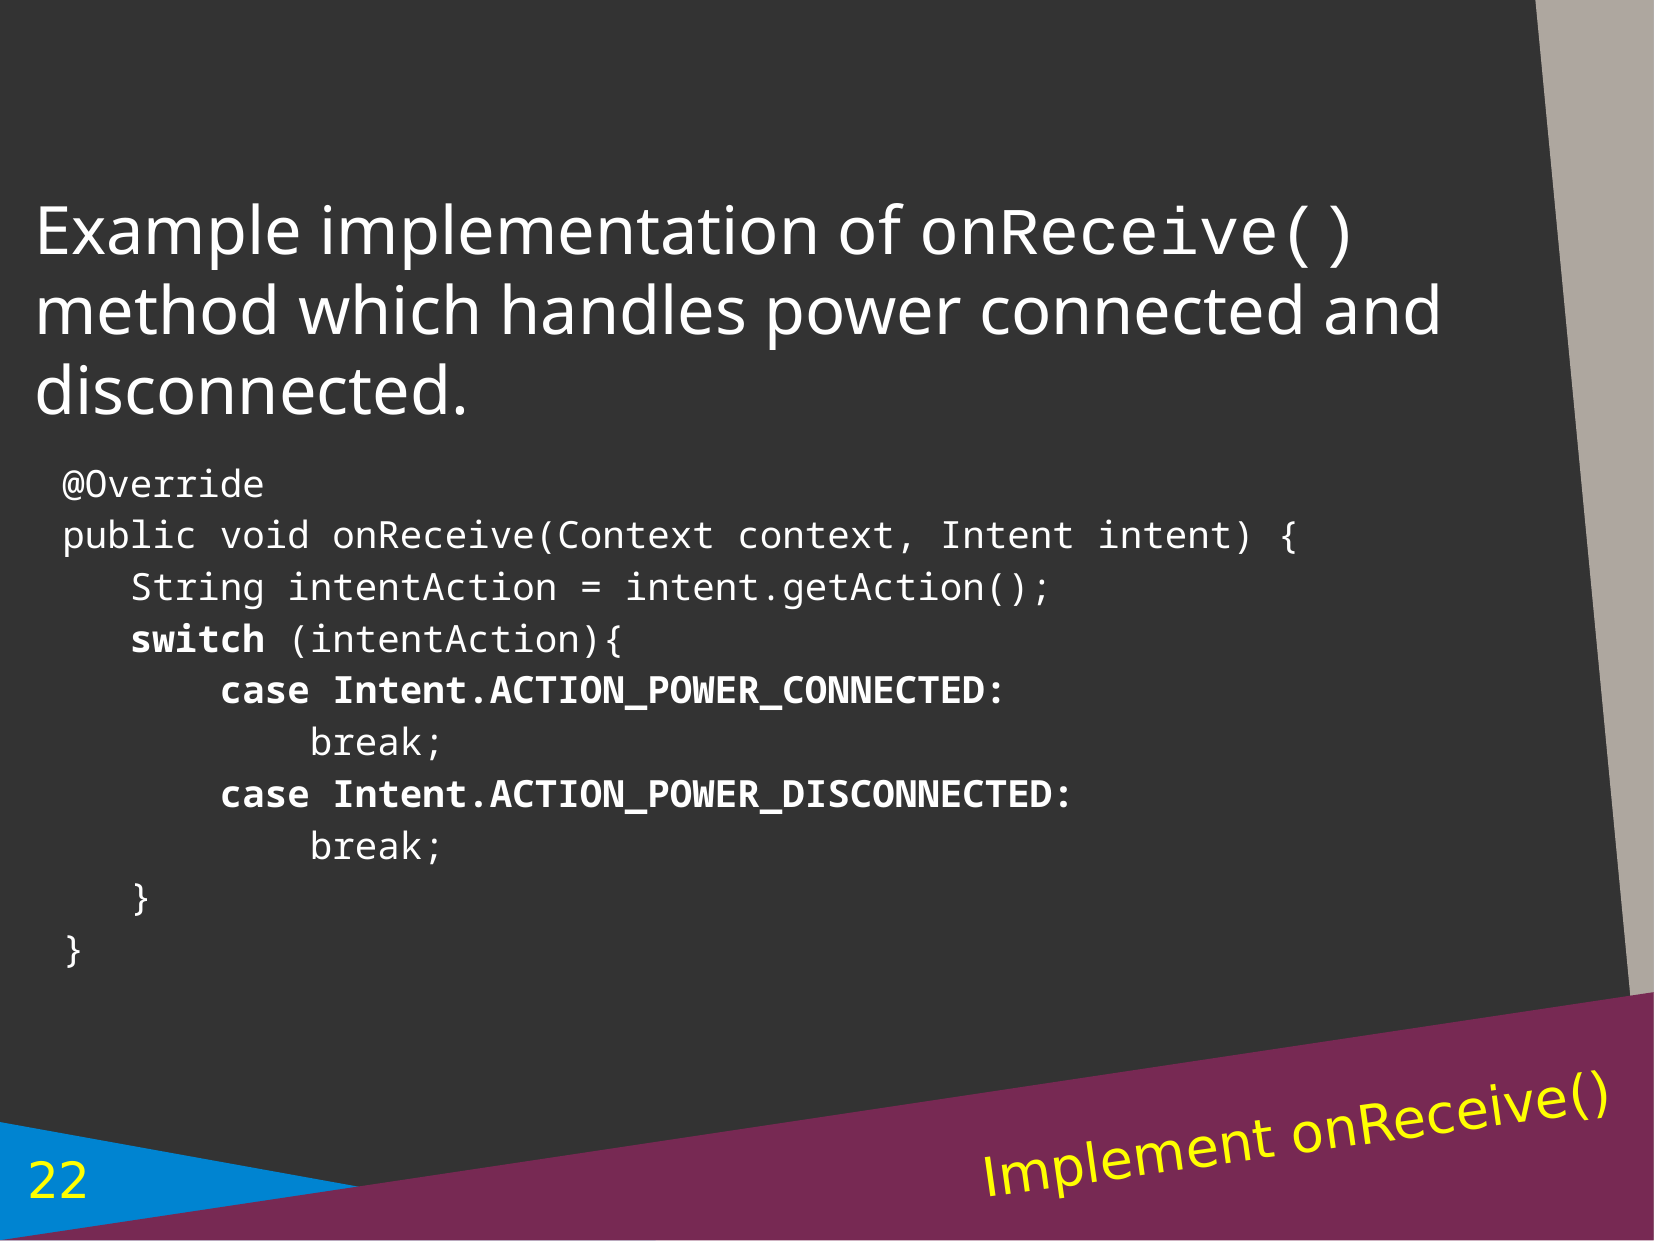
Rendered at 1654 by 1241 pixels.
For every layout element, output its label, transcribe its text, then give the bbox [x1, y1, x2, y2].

title Implement onReceive() [956, 995, 1654, 1241]
text_box Example implementation of onReceive() method which handles power connected and disconnected. [19, 173, 1480, 315]
text_box @Override public void onReceive(Context context, Intent intent) { String intentAction = intent.getAction(); switch (intentAction){ case Intent.ACTION_POWER_CONNECTED: break; case Intent.ACTION_POWER_DISCONNECTED: break; } } [47, 437, 1476, 934]
